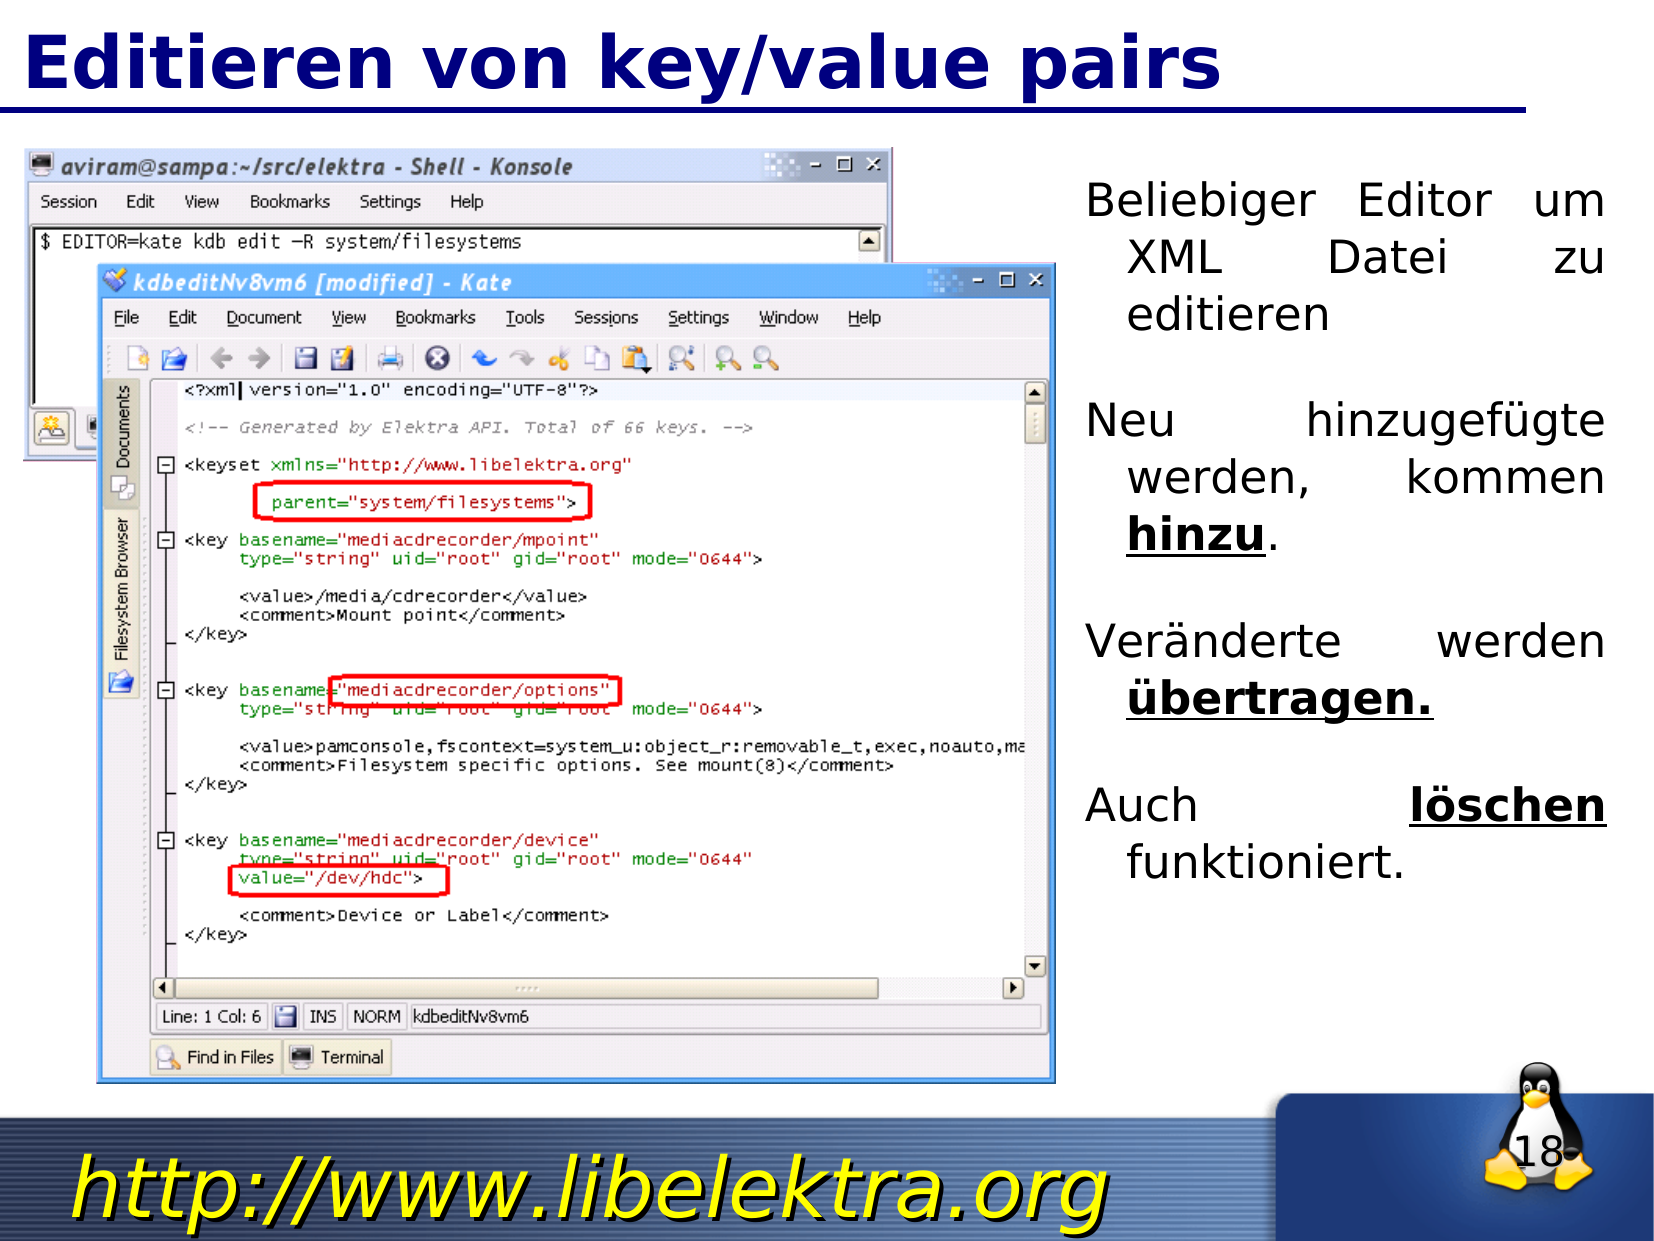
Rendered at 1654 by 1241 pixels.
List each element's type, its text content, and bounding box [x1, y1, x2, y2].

picture [0, 147, 1654, 1241]
text_box Editieren von key/value pairs [22, 14, 1611, 111]
text_box 50 [1312, 1122, 1566, 1178]
list Beliebiger Editor um XML Datei zu editieren Neu hinzugefügte werden, kommen hinzu. Veränderte werden übertragen. Auch löschen funktioniert. [1069, 162, 1622, 1000]
